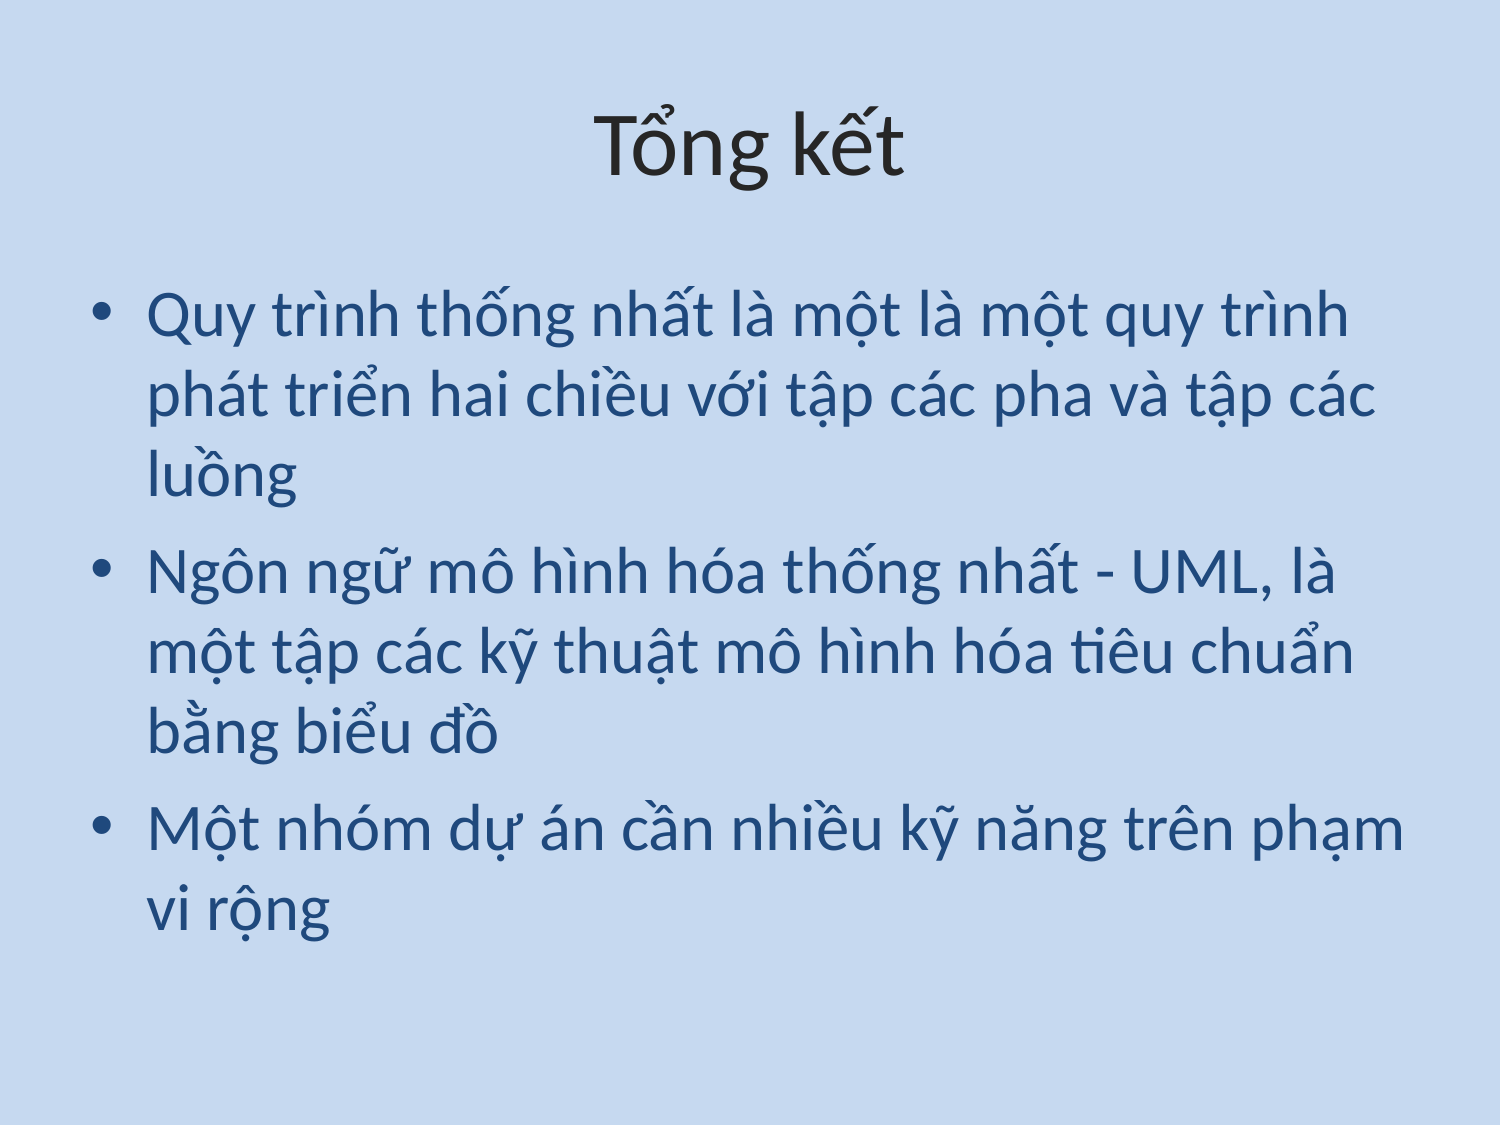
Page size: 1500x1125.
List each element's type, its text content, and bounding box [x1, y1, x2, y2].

list Quy trình thống nhất là một là một quy trình phát triển hai chiều với tập các pha và tập các luồng Ngôn ngữ mô hình hóa thống nhất - UML, là một tập các kỹ thuật mô hình hóa tiêu chuẩn bằng biểu đồ Một nhóm dự án cần nhiều kỹ năng trên phạm vi rộng [75, 262, 1426, 1005]
title Tổng kết [75, 45, 1426, 233]
